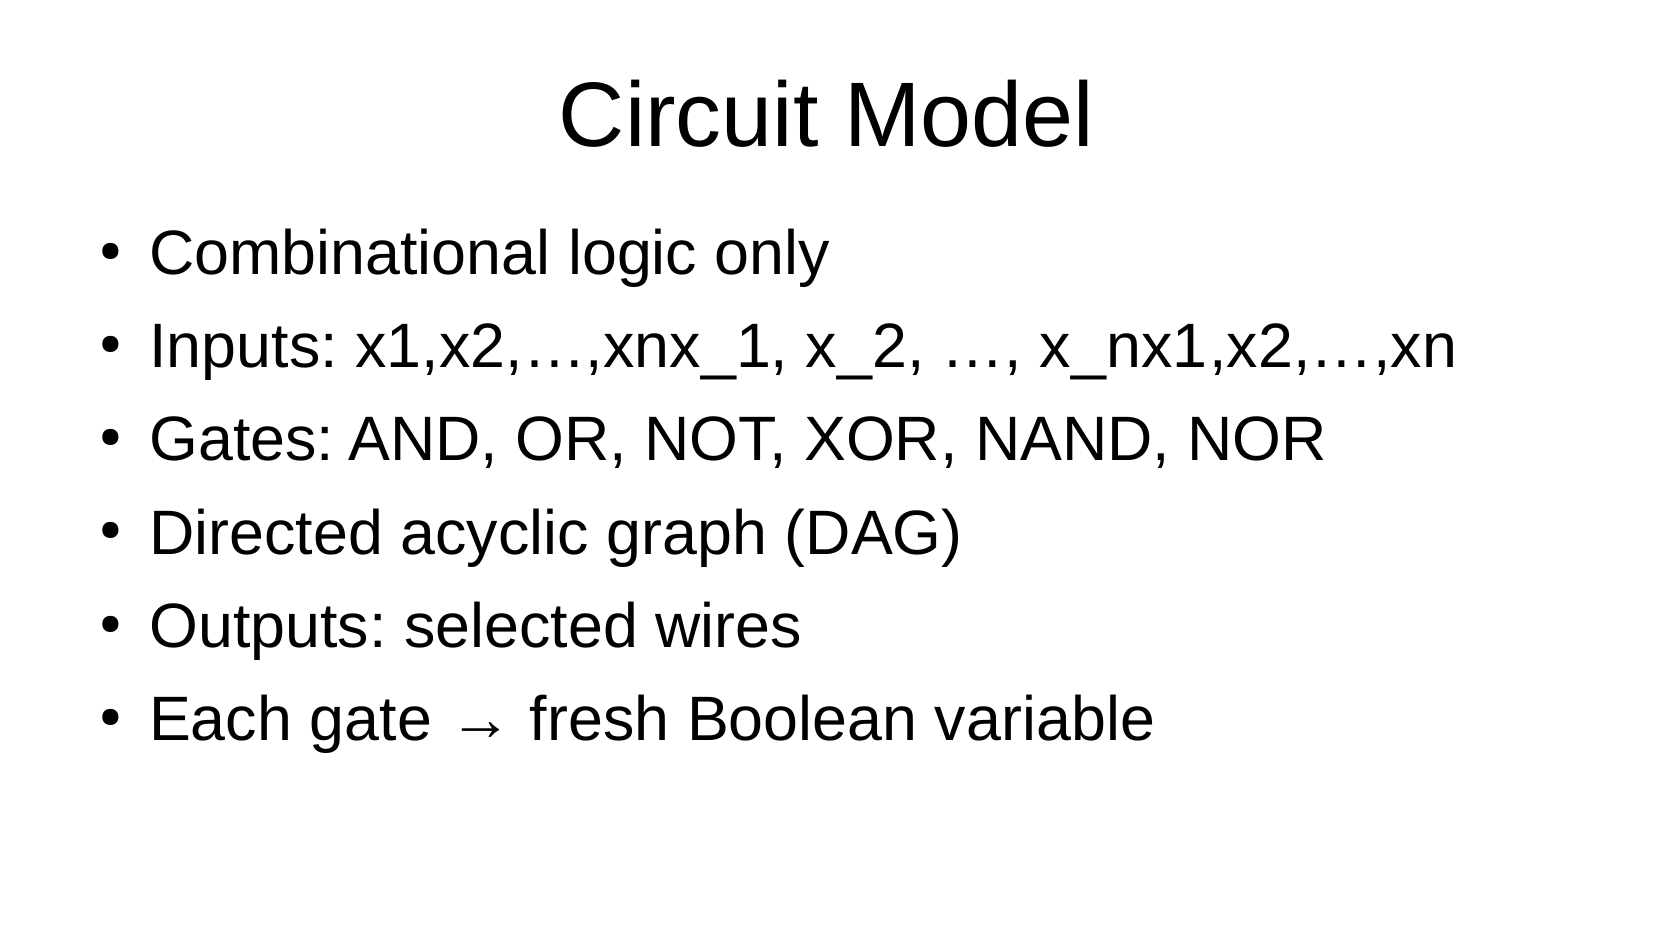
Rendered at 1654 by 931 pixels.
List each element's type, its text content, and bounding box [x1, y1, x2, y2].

list Combinational logic only Inputs: x1,x2,…,xnx_1, x_2, …, x_nx1​,x2​,…,xn​ Gates: AND, OR, NOT, XOR, NAND, NOR Directed acyclic graph (DAG) Outputs: selected wires Each gate → fresh Boolean variable [82, 217, 1571, 758]
title Circuit Model [82, 37, 1571, 193]
